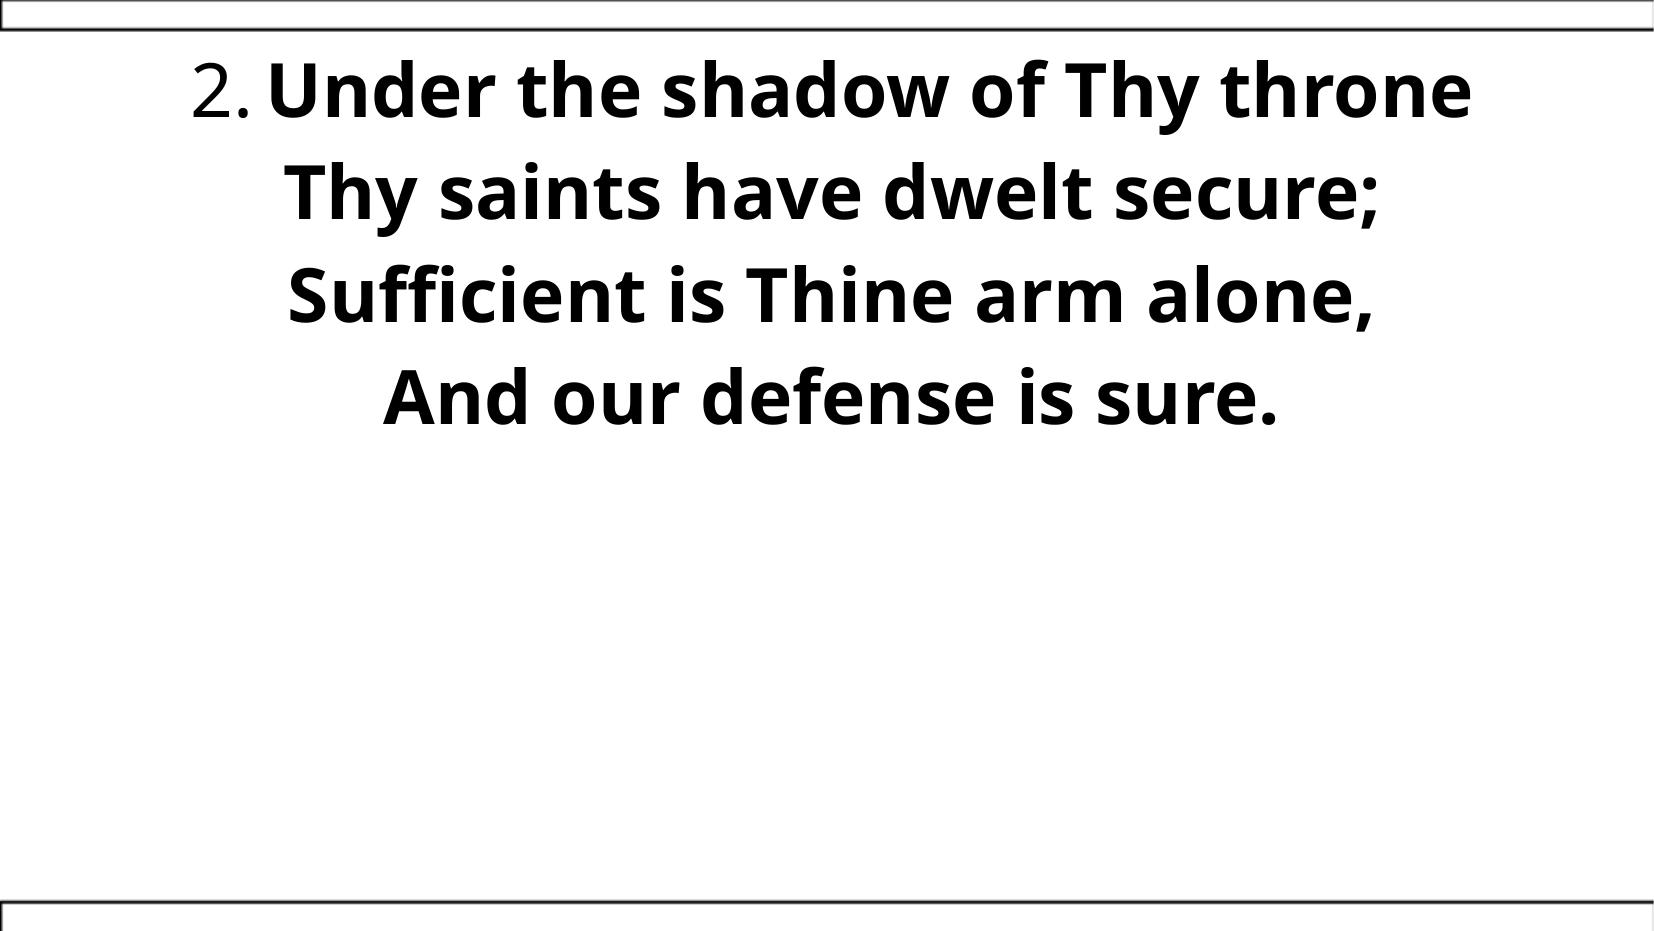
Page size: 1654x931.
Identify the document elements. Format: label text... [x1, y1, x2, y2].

text_box 2. Under the shadow of Thy throne Thy saints have dwelt secure; Sufficient is Thine arm alone, And our defense is sure. [105, 30, 1561, 445]
picture [0, 0, 1654, 931]
